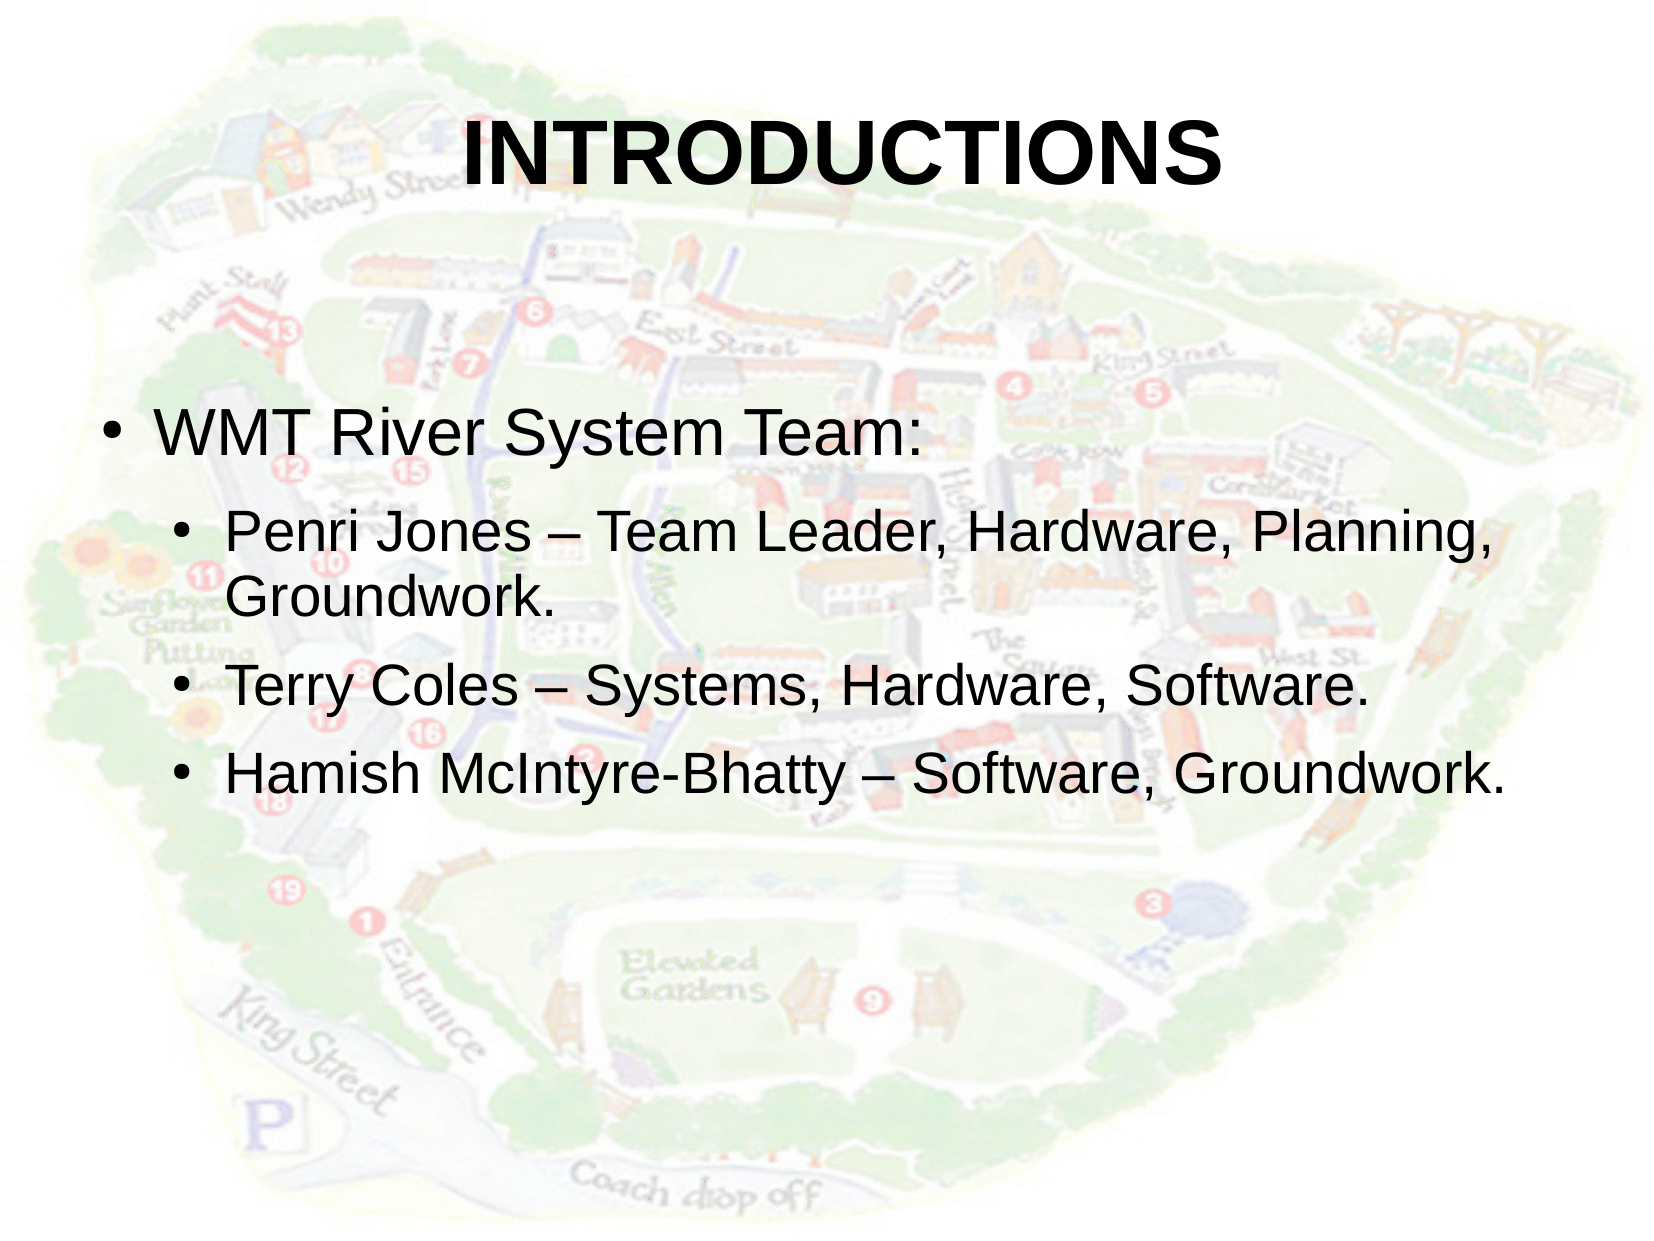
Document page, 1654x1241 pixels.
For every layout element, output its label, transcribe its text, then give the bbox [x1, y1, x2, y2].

list WMT River System Team: Penri Jones – Team Leader, Hardware, Planning, Groundwork. Terry Coles – Systems, Hardware, Software. Hamish McIntyre-Bhatty – Software, Groundwork. [82, 290, 1571, 1161]
title INTRODUCTIONS [82, 49, 1571, 257]
picture [0, 0, 1654, 1241]
